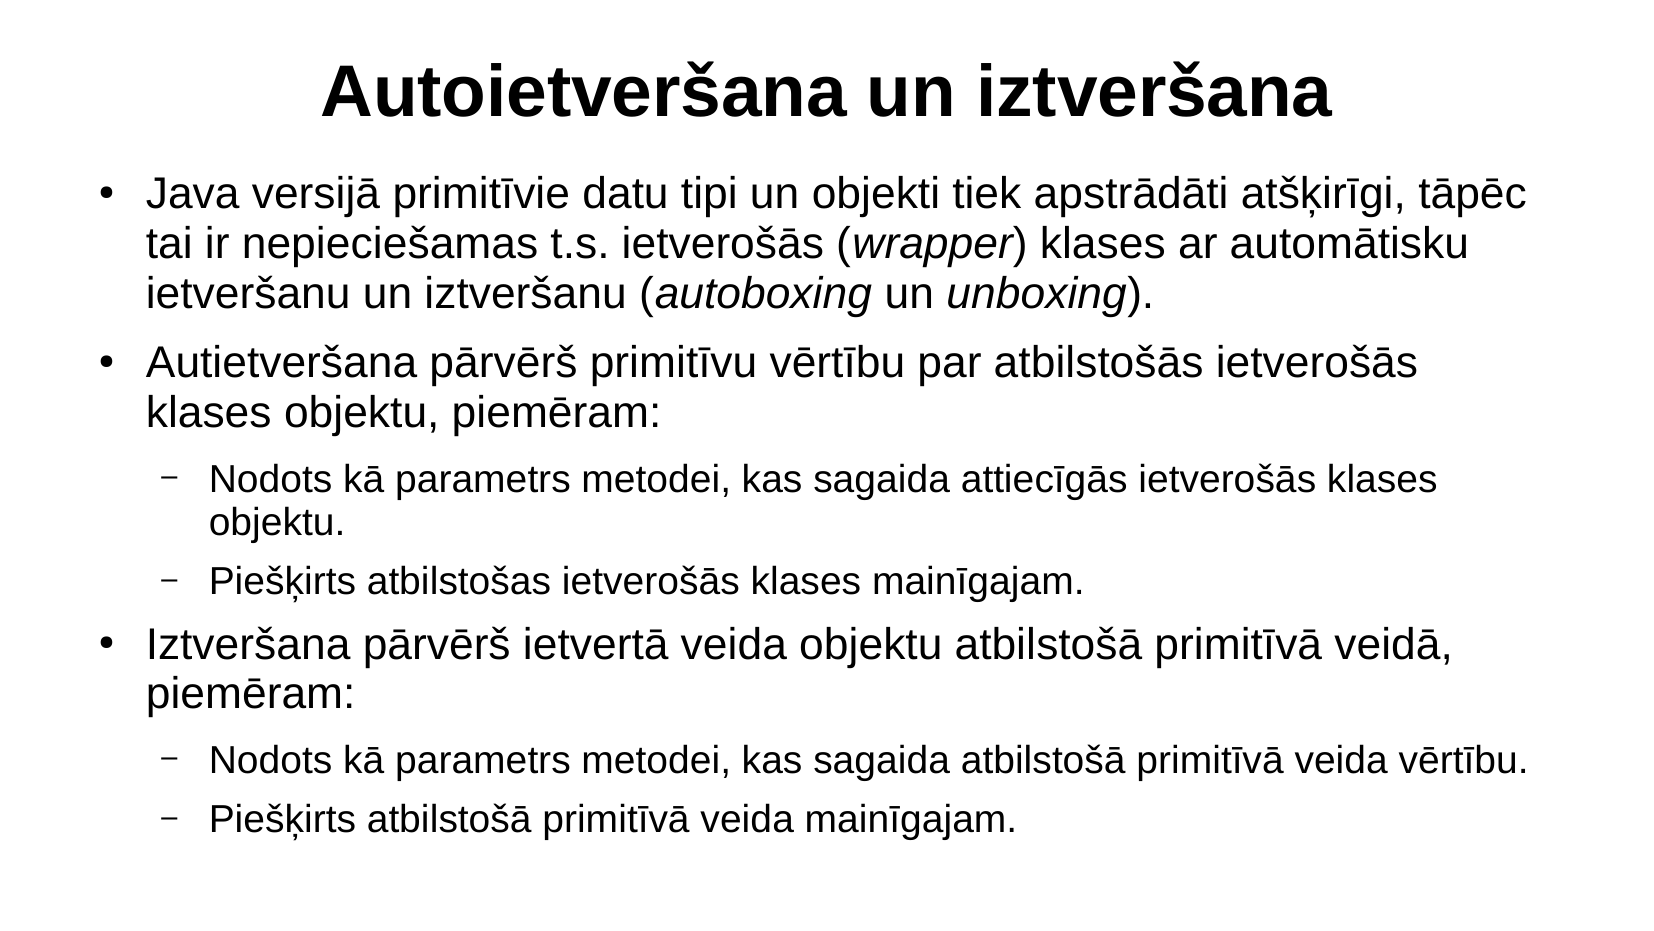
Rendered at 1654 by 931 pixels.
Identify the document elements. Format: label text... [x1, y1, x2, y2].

list Java versijā primitīvie datu tipi un objekti tiek apstrādāti atšķirīgi, tāpēc tai ir nepieciešamas t.s. ietverošās (wrapper) klases ar automātisku ietveršanu un iztveršanu (autoboxing un unboxing). Autietveršana pārvērš primitīvu vērtību par atbilstošās ietverošās klases objektu, piemēram: Nodots kā parametrs metodei, kas sagaida attiecīgās ietverošās klases objektu. Piešķirts atbilstošas ietverošās klases mainīgajam. Iztveršana pārvērš ietvertā veida objektu atbilstošā primitīvā veidā, piemēram: Nodots kā parametrs metodei, kas sagaida atbilstošā primitīvā veida vērtību. Piešķirts atbilstošā primitīvā veida mainīgajam. [82, 168, 1538, 889]
title Autoietveršana un iztveršana [82, 37, 1571, 147]
